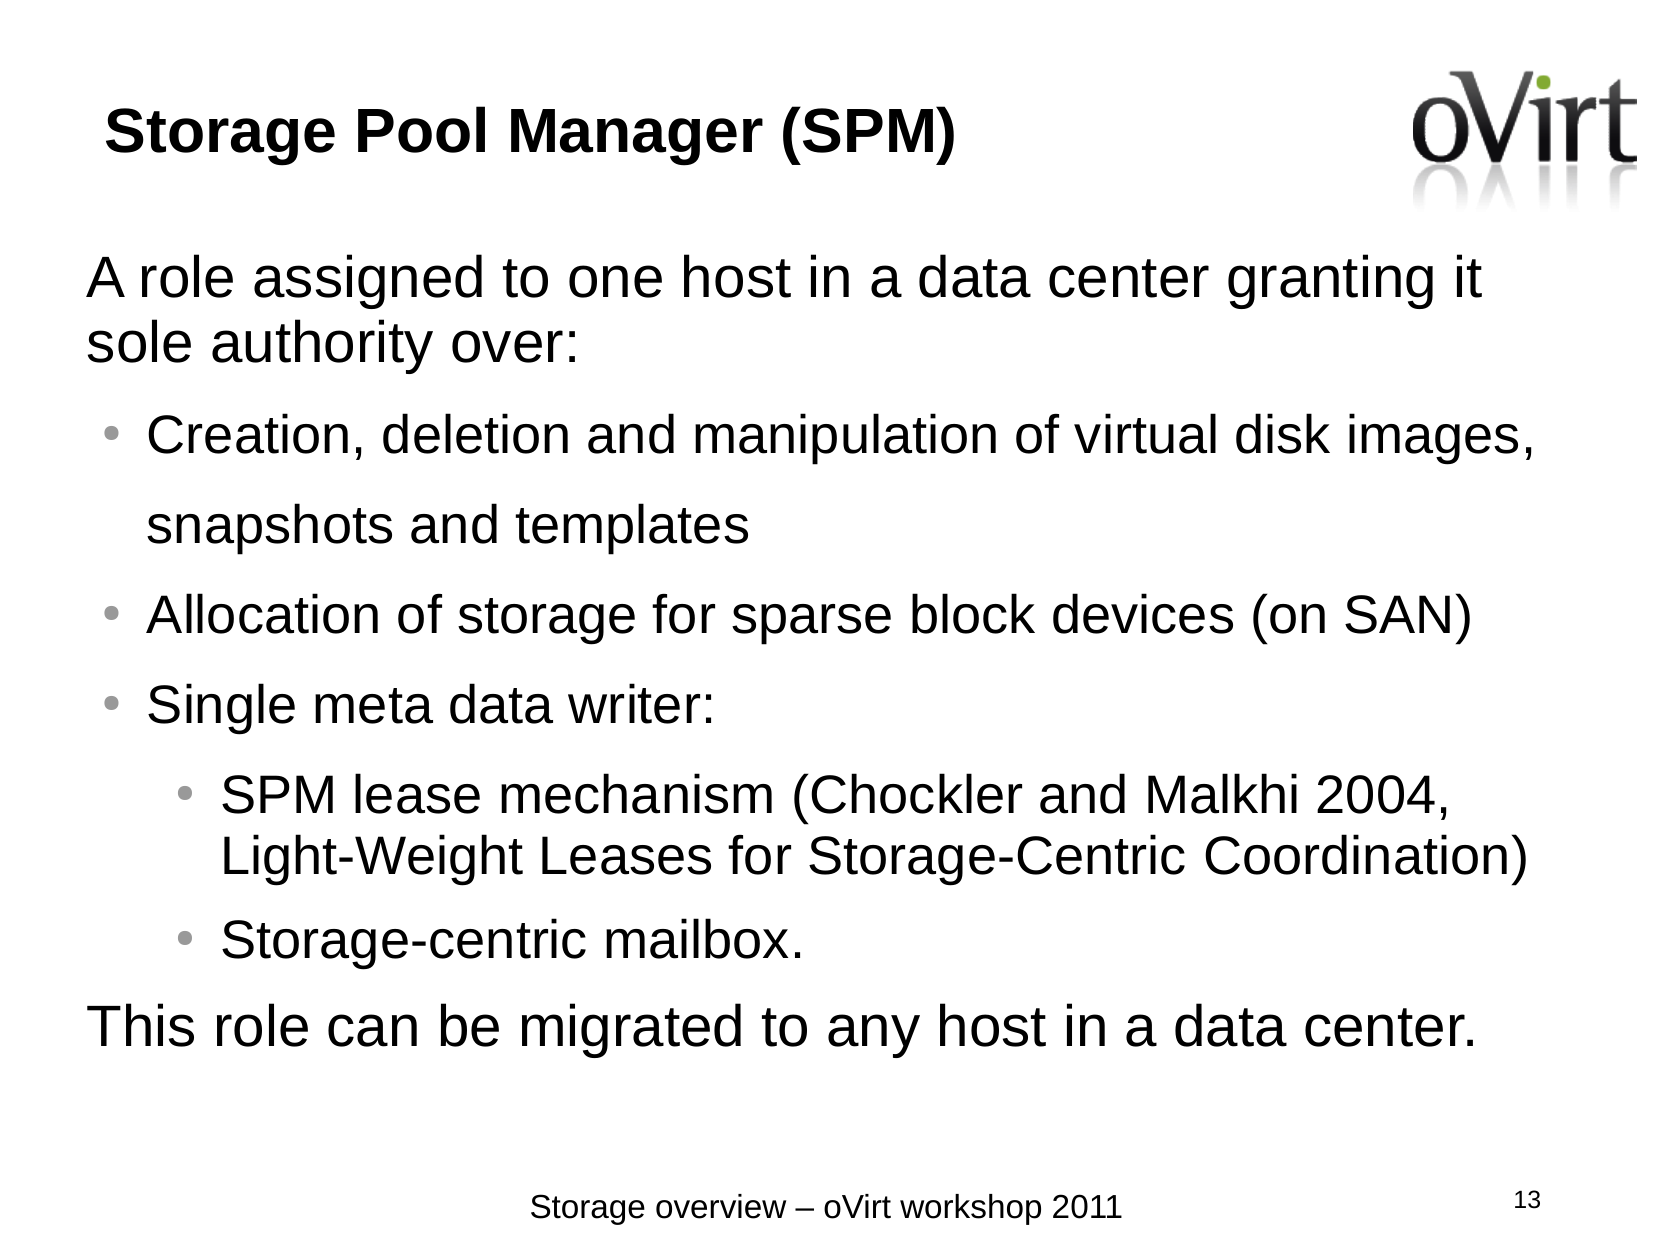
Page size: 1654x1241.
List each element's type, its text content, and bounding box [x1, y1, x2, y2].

picture [1413, 63, 1637, 212]
list A role assigned to one host in a data center granting it sole authority over: Creation, deletion and manipulation of virtual disk images, snapshots and templates Allocation of storage for sparse block devices (on SAN) Single meta data writer: SPM lease mechanism (Chockler and Malkhi 2004, Light-Weight Leases for Storage-Centric Coordination) Storage-centric mailbox. This role can be migrated to any host in a data center. [86, 244, 1576, 1059]
title Storage Pool Manager (SPM) [82, 37, 1303, 226]
